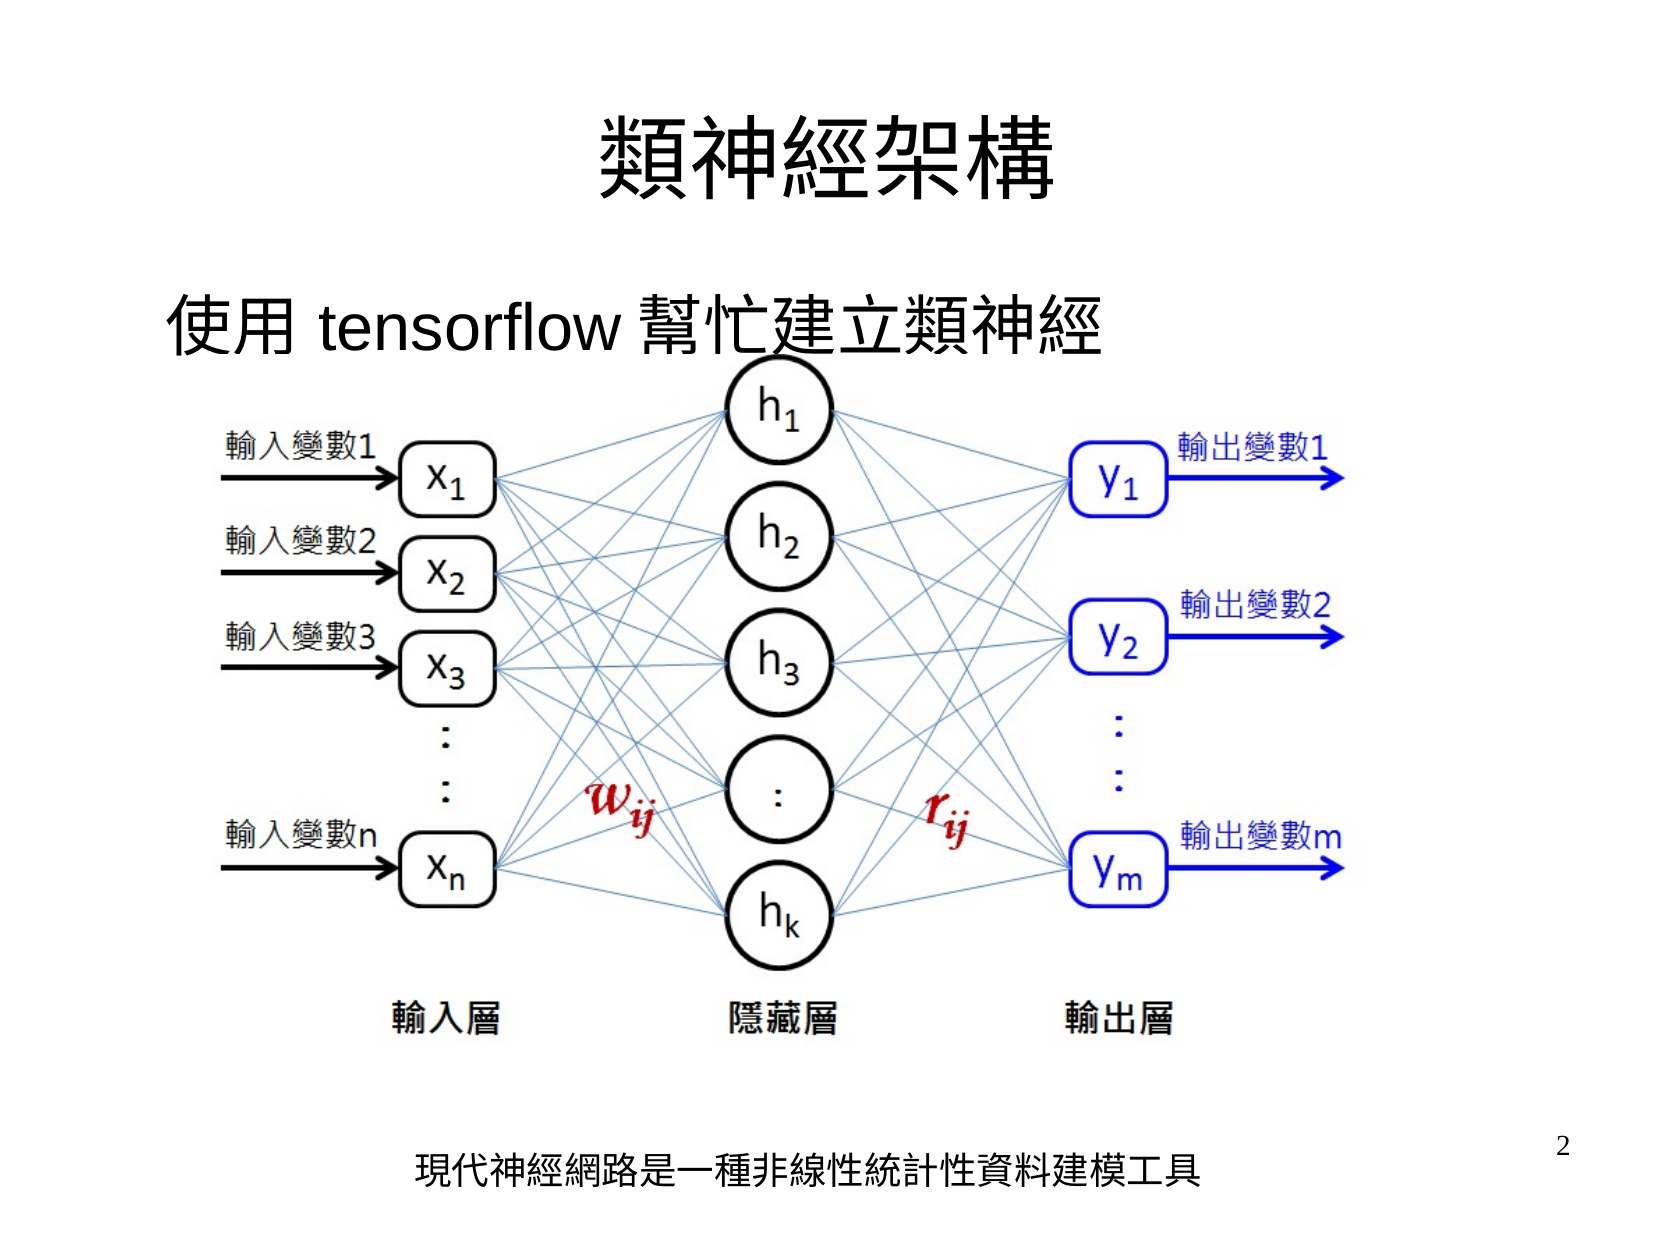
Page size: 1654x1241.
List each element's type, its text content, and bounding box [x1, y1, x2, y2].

title 類神經架構 [82, 49, 1571, 257]
picture [203, 354, 1371, 1063]
text_box 現代神經網路是一種非線性統計性資料建模工具 [399, 1133, 1217, 1193]
list 使用tensorflow幫忙建立類神經 [94, 272, 1583, 993]
